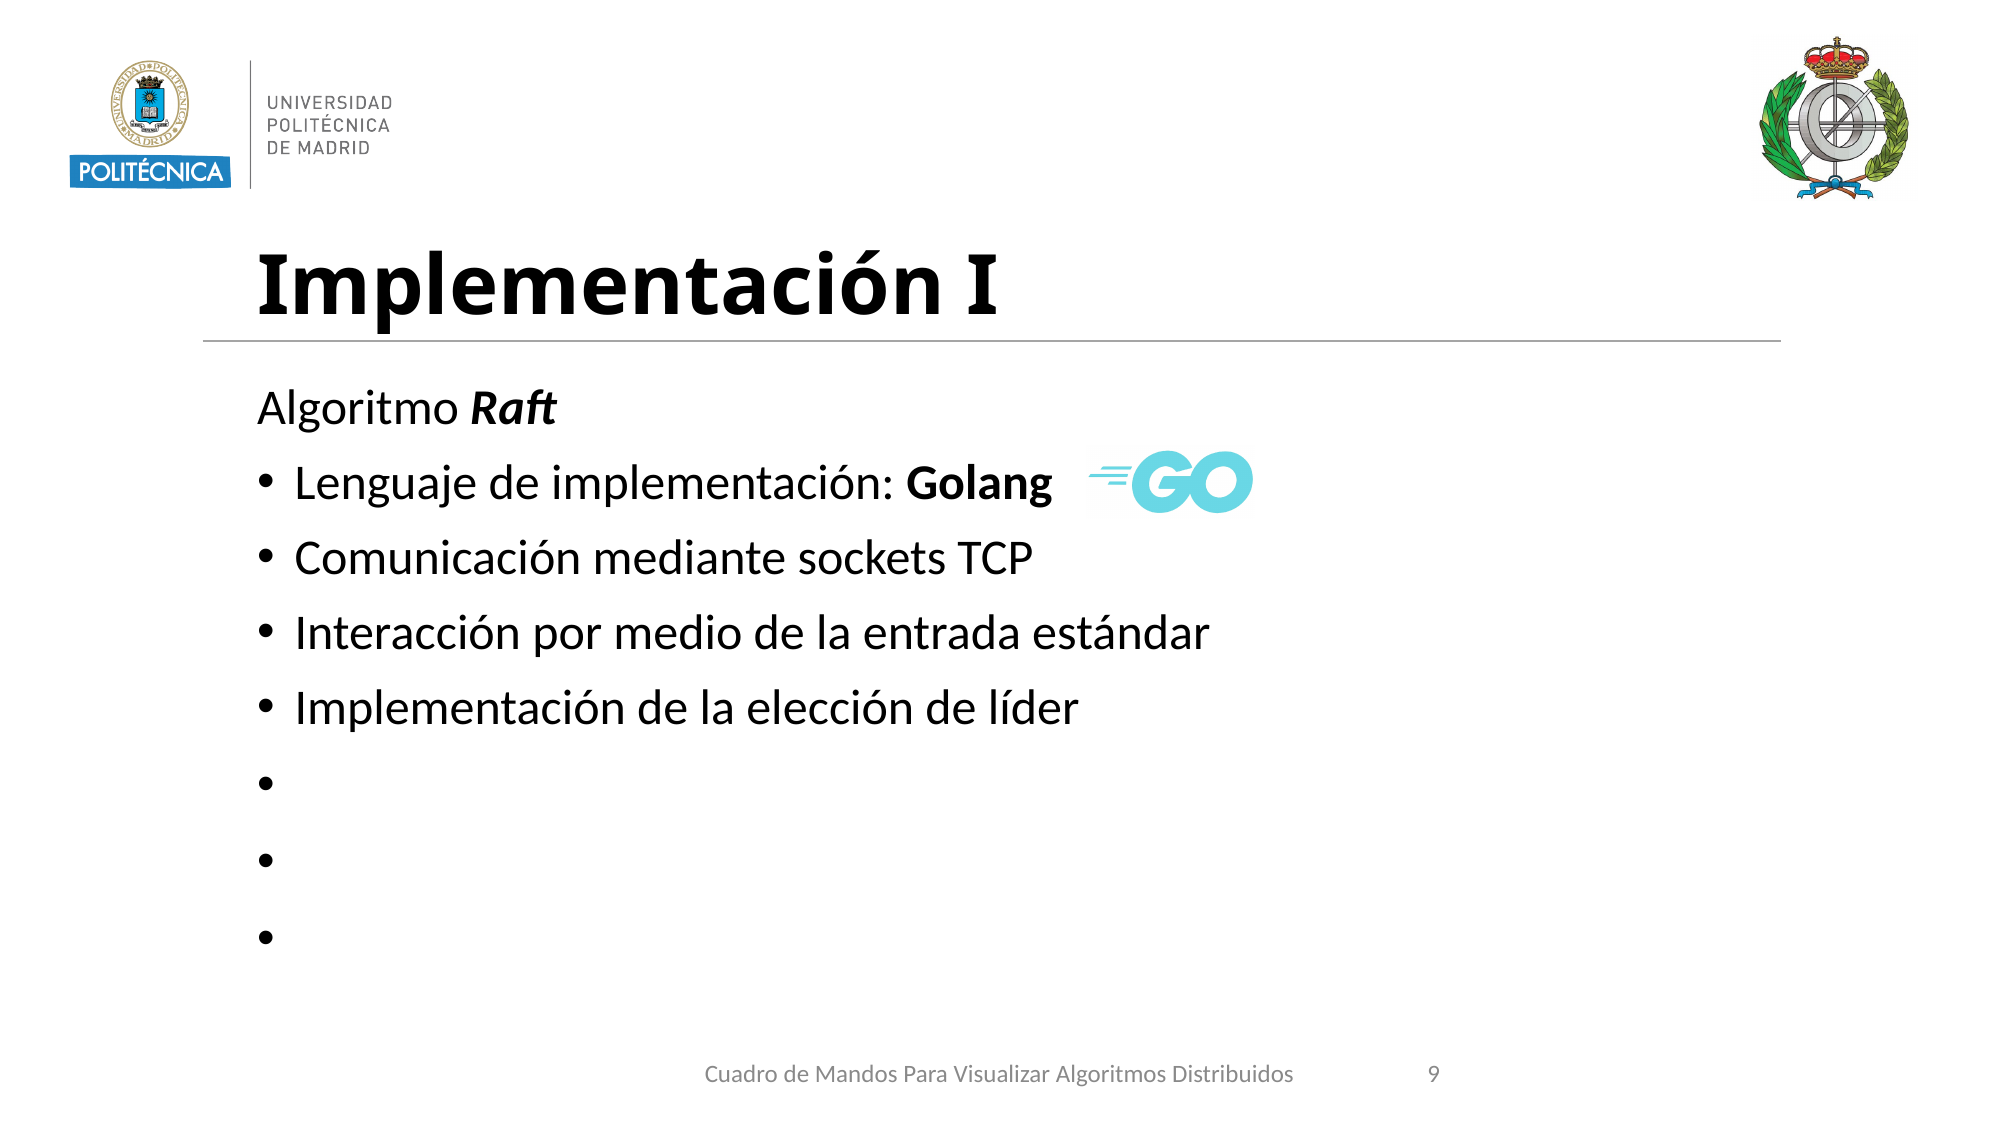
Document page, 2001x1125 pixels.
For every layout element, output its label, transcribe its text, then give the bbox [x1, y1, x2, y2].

picture [1086, 445, 1255, 519]
text_box [1412, 1042, 1863, 1103]
text_box Cuadro de Mandos Para Visualizar Algoritmos Distribuidos [662, 1042, 1338, 1103]
list Algoritmo Raft Lenguaje de implementación: Golang Comunicación mediante sockets TCP Interacción por medio de la entrada estándar Implementación de la elección de líder [242, 374, 1752, 1013]
picture [1751, 34, 1918, 201]
picture [48, 34, 436, 215]
title Implementación I [242, 197, 1968, 378]
